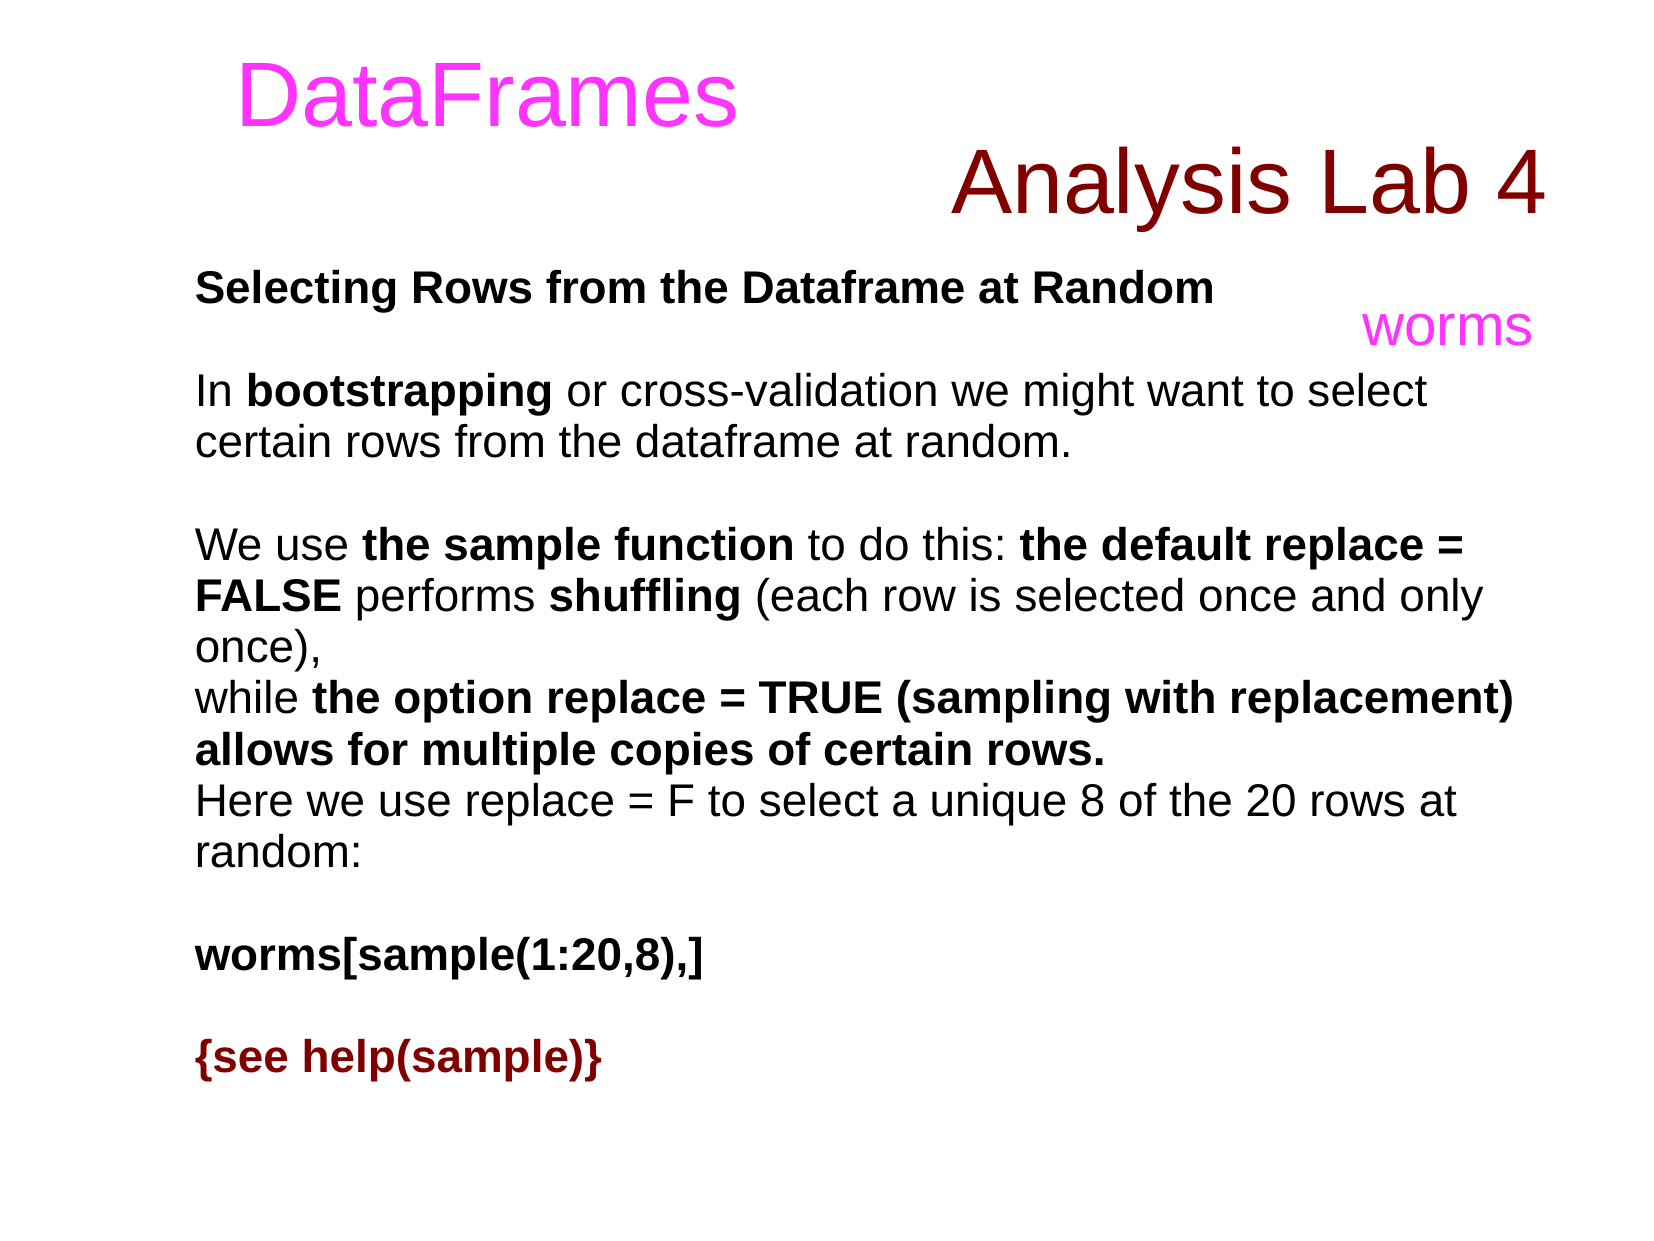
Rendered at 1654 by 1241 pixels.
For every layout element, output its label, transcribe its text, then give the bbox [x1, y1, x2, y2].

text_box DataFrames [45, 36, 931, 346]
text_box Selecting Rows from the Dataframe at Random In bootstrapping or cross-validation we might want to select certain rows from the dataframe at random. We use the sample function to do this: the default replace = FALSE performs shuffling (each row is selected once and only once), while the option replace = TRUE (sampling with replacement) allows for multiple copies of certain rows. Here we use replace = F to select a unique 8 of the 20 rows at random: worms[sample(1:20,8),] {see help(sample)} [180, 255, 1561, 1241]
title Analysis Lab 4 [931, 77, 1549, 255]
